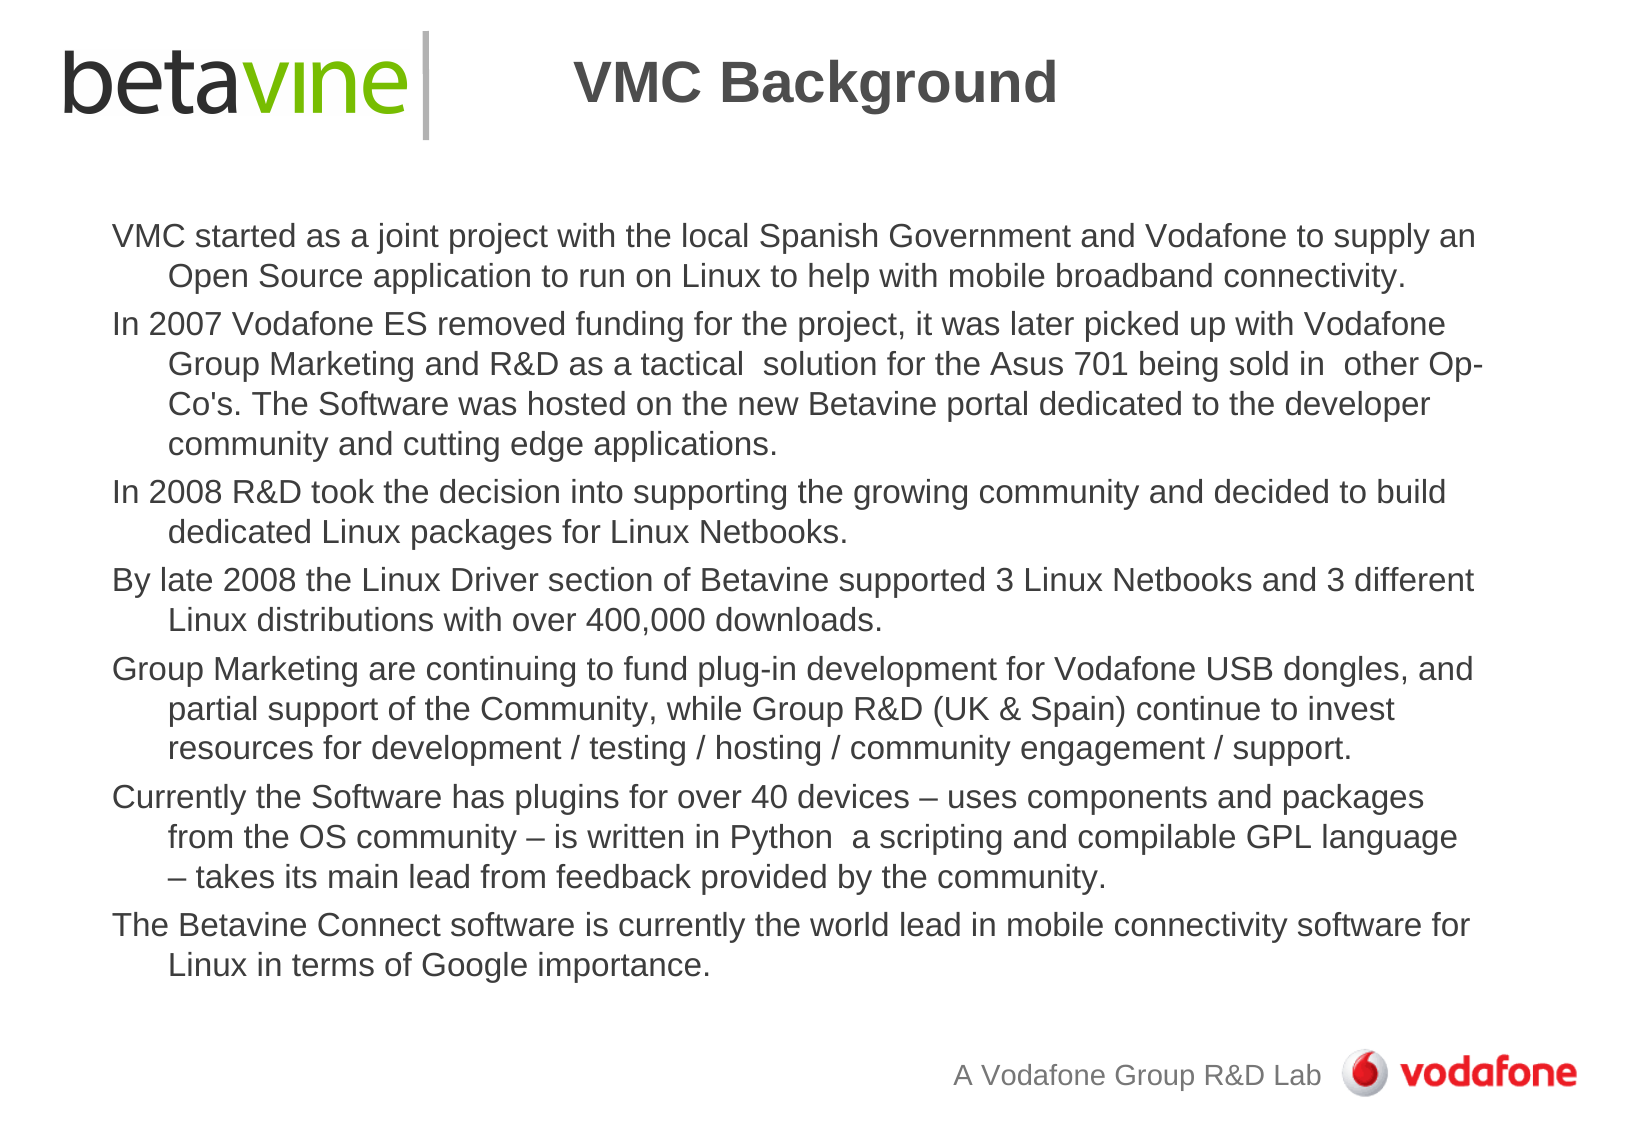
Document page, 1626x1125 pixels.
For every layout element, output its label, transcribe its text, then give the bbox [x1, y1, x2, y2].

picture [1327, 1026, 1604, 1125]
title VMC Background [573, 29, 1626, 135]
picture [63, 49, 410, 116]
text_box VMC started as a joint project with the local Spanish Government and Vodafone to supply an Open Source application to run on Linux to help with mobile broadband connectivity. In 2007 Vodafone ES removed funding for the project, it was later picked up with Vodafone Group Marketing and R&D as a tactical solution for the Asus 701 being sold in other Op-Co's. The Software was hosted on the new Betavine portal dedicated to the developer community and cutting edge applications. In 2008 R&D took the decision into supporting the growing community and decided to build dedicated Linux packages for Linux Netbooks. By late 2008 the Linux Driver section of Betavine supported 3 Linux Netbooks and 3 different Linux distributions with over 400,000 downloads. Group Marketing are continuing to fund plug-in development for Vodafone USB dongles, and partial support of the Community, while Group R&D (UK & Spain) continue to invest resources for development / testing / hosting / community engagement / support. Currently the Software has plugins for over 40 devices – uses components and packages from the OS community – is written in Python a scripting and compilable GPL language – takes its main lead from feedback provided by the community. The Betavine Connect software is currently the world lead in mobile connectivity software for Linux in terms of Google importance. [111, 214, 1487, 1023]
